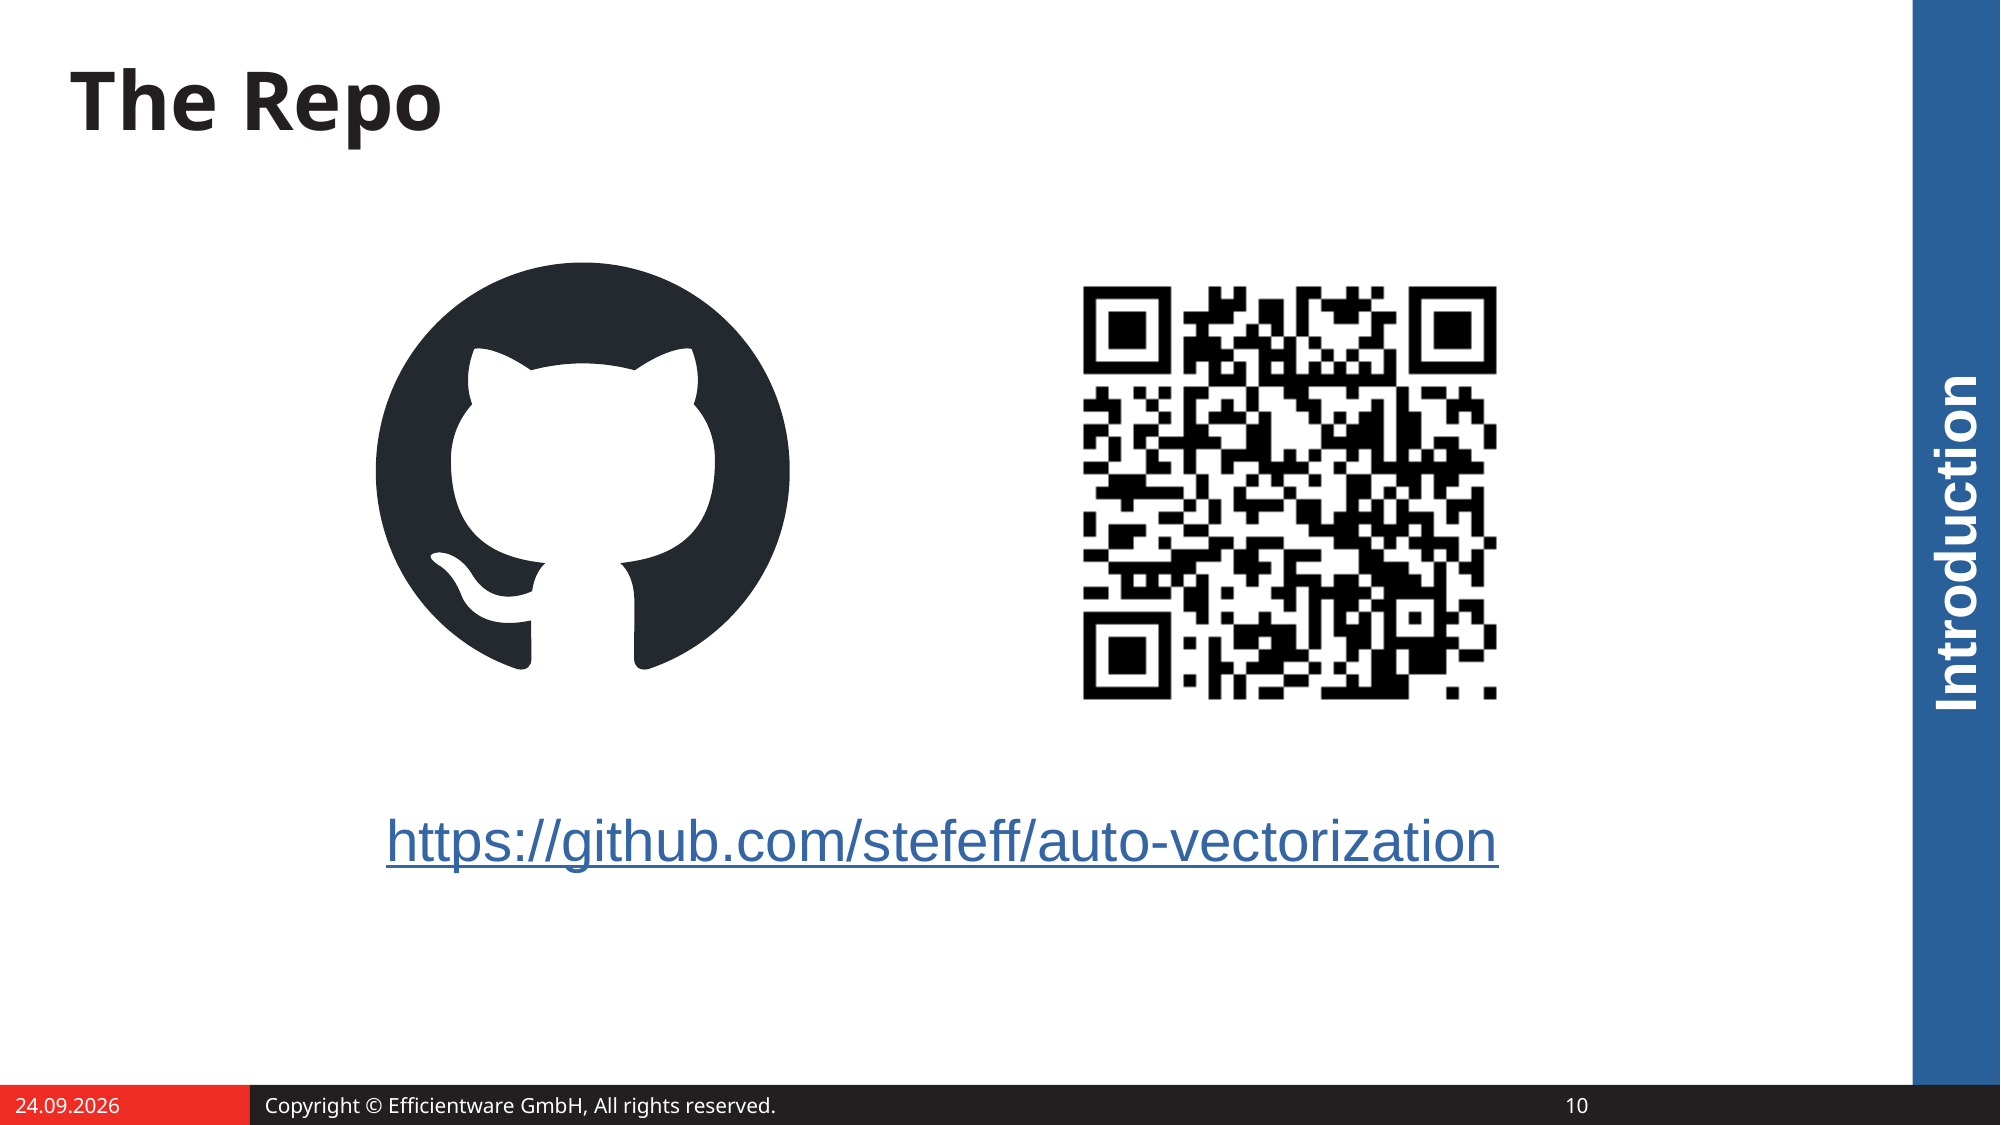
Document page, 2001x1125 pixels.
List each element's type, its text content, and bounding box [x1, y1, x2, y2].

title The Repo [55, 52, 1912, 156]
slide_number 02.11.2025 [0, 1084, 249, 1125]
text_box https://github.com/stefeff/auto-vectorization [371, 801, 1511, 882]
picture [375, 262, 792, 670]
footer Copyright © Efficientware GmbH, All rights reserved. [249, 1084, 1550, 1125]
text_box Introduction [1912, 0, 2000, 1084]
picture [1034, 237, 1547, 751]
slide_number <number> [1550, 1084, 2000, 1125]
